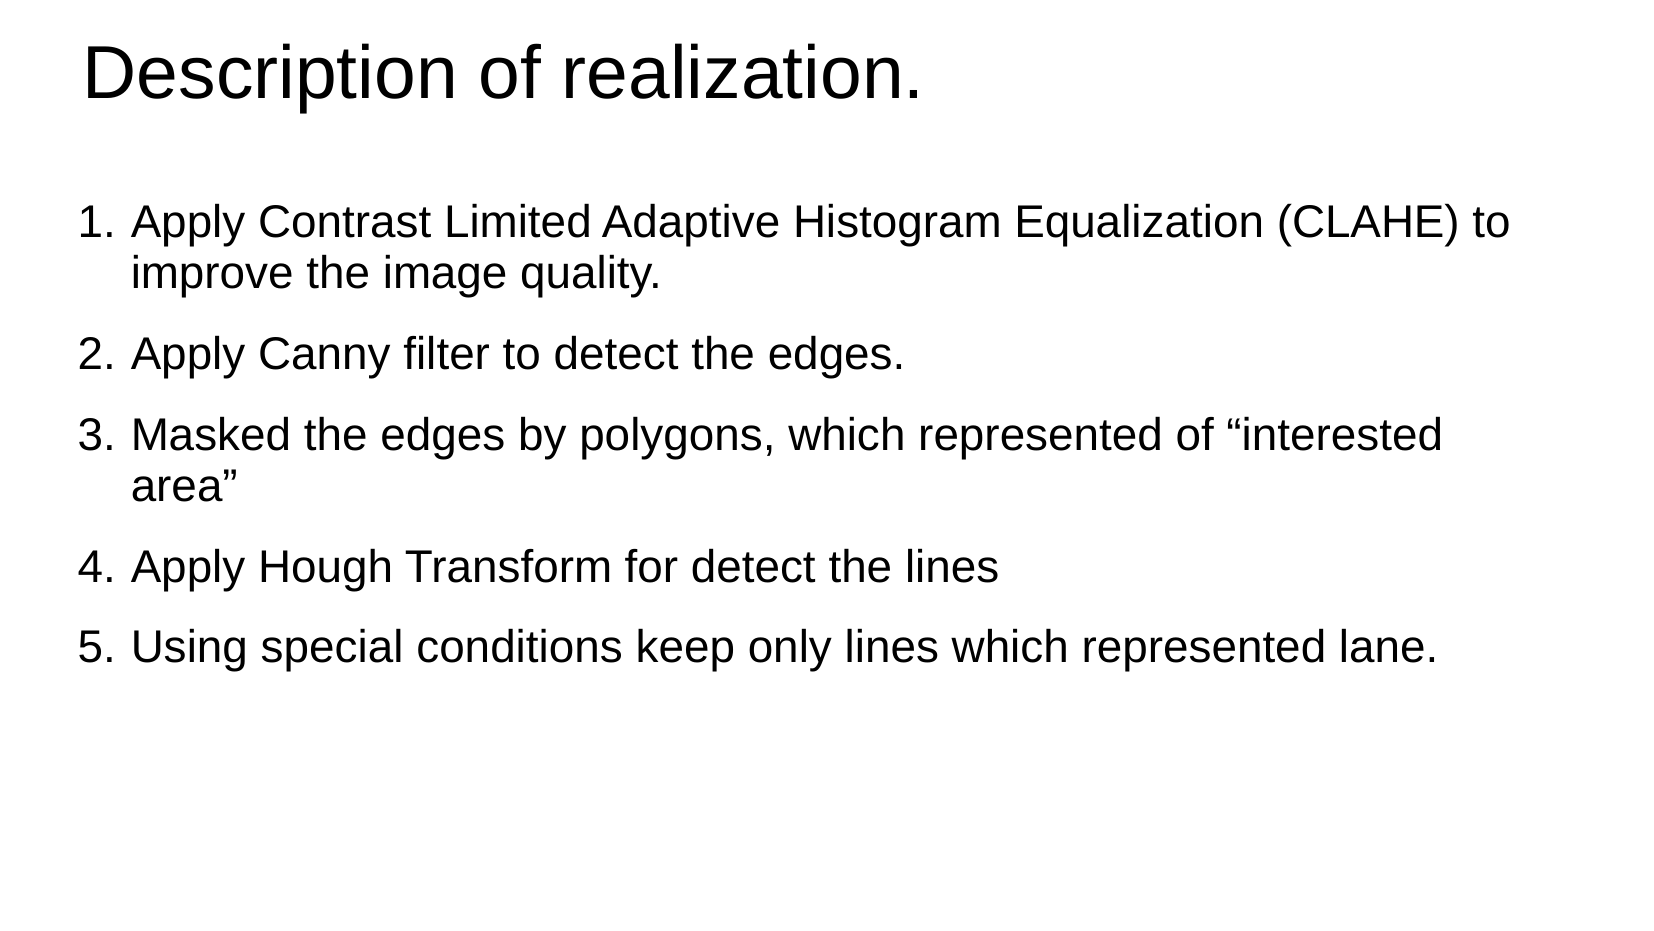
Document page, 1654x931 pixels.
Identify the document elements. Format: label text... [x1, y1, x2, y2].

list Apply Contrast Limited Adaptive Histogram Equalization (CLAHE) to improve the image quality. Apply Canny filter to detect the edges. Masked the edges by polygons, which represented of “interested area” Apply Hough Transform for detect the lines Using special conditions keep only lines which represented lane. [60, 195, 1549, 736]
title Description of realization. [82, 0, 1571, 151]
